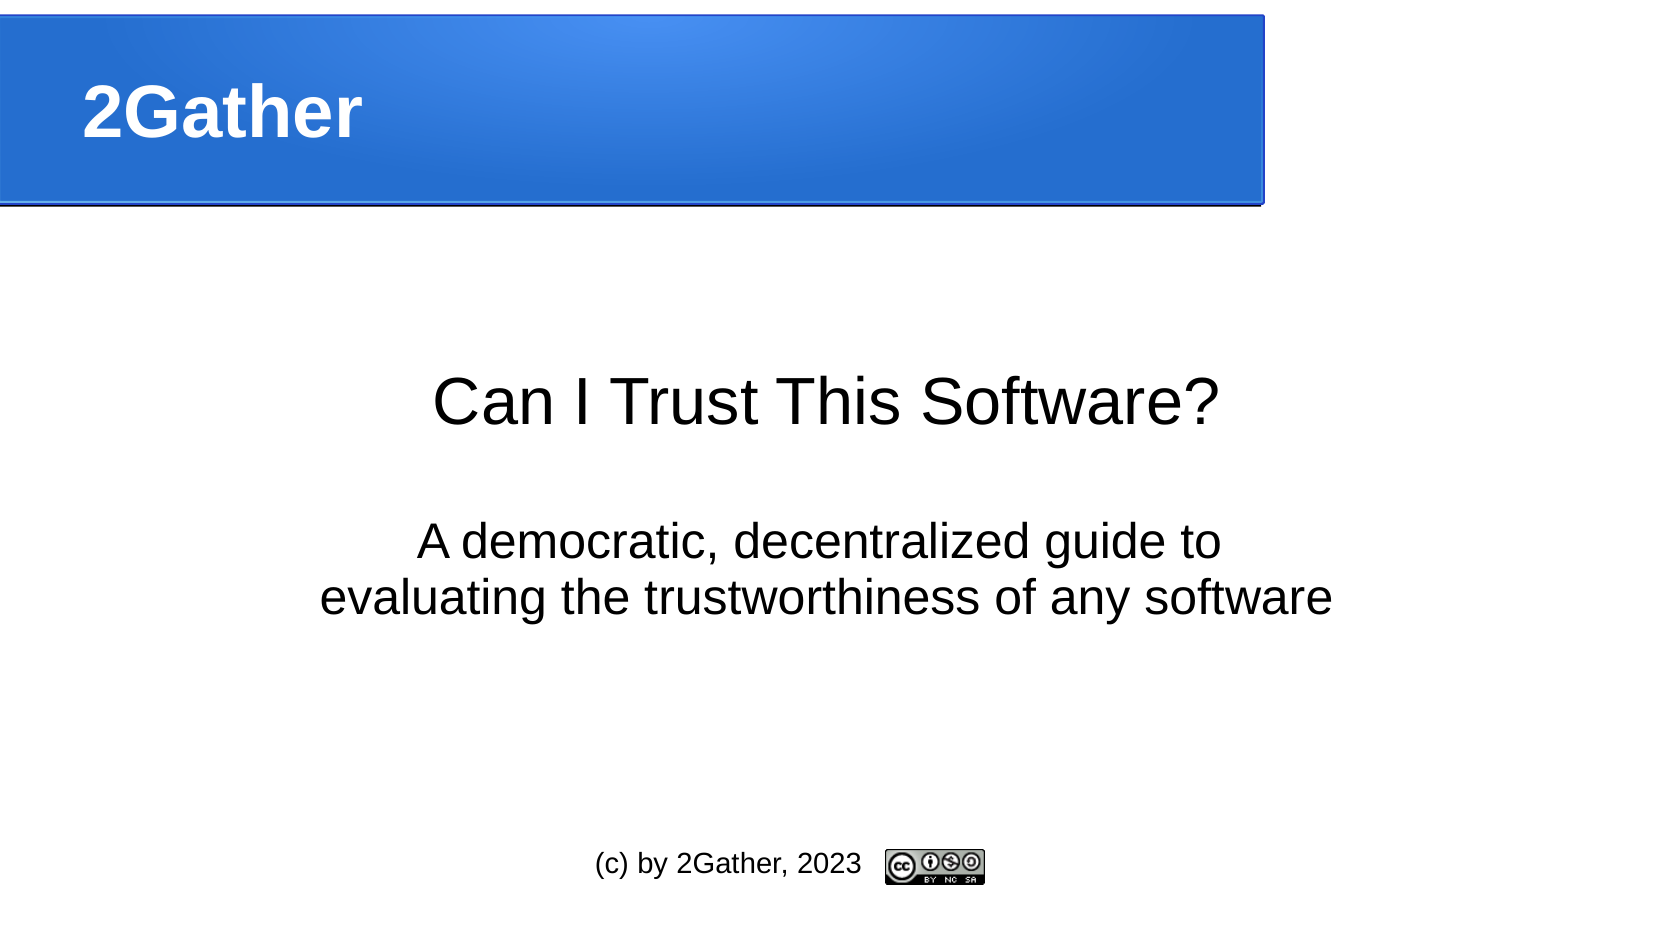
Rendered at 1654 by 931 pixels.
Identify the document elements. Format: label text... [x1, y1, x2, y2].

picture [885, 849, 985, 885]
title 2Gather [82, 35, 1235, 189]
subtitle Can I Trust This Software? A democratic, decentralized guide to evaluating the trustworthiness of any software [82, 224, 1571, 764]
